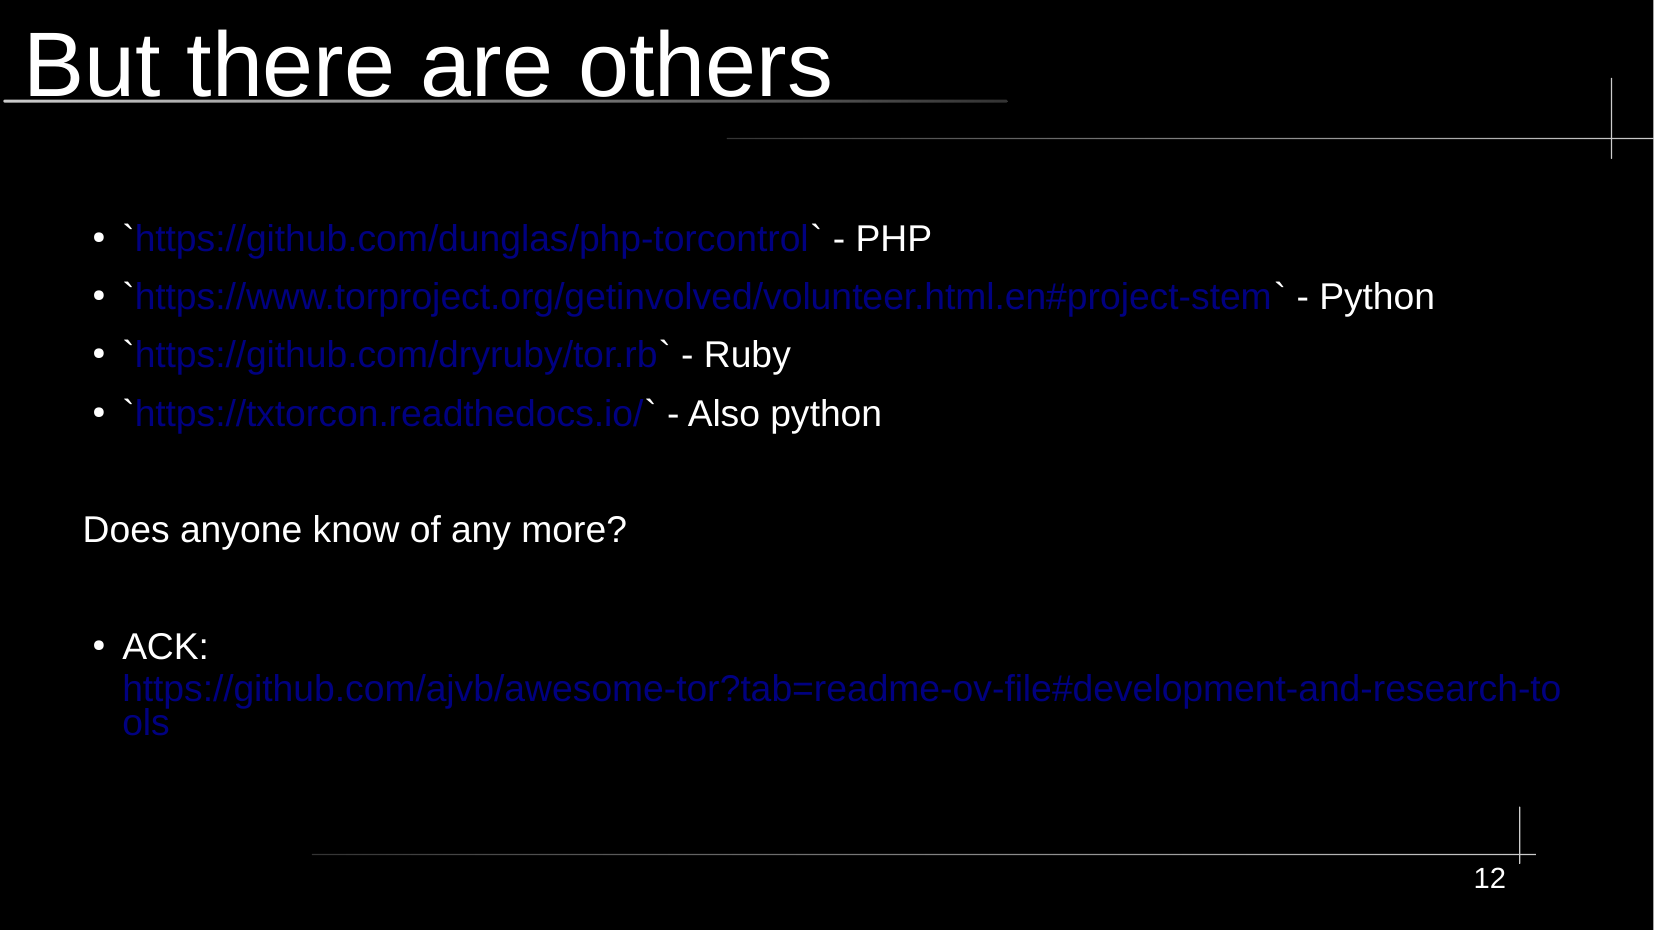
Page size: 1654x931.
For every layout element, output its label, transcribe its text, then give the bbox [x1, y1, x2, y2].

title But there are others [23, 11, 1589, 119]
list `https://github.com/dunglas/php-torcontrol` - PHP `https://www.torproject.org/getinvolved/volunteer.html.en#project-stem` - Python `https://github.com/dryruby/tor.rb` - Ruby `https://txtorcon.readthedocs.io/` - Also python Does anyone know of any more? ACK: https://github.com/ajvb/awesome-tor?tab=readme-ov-file#development-and-research-tools [82, 217, 1571, 758]
